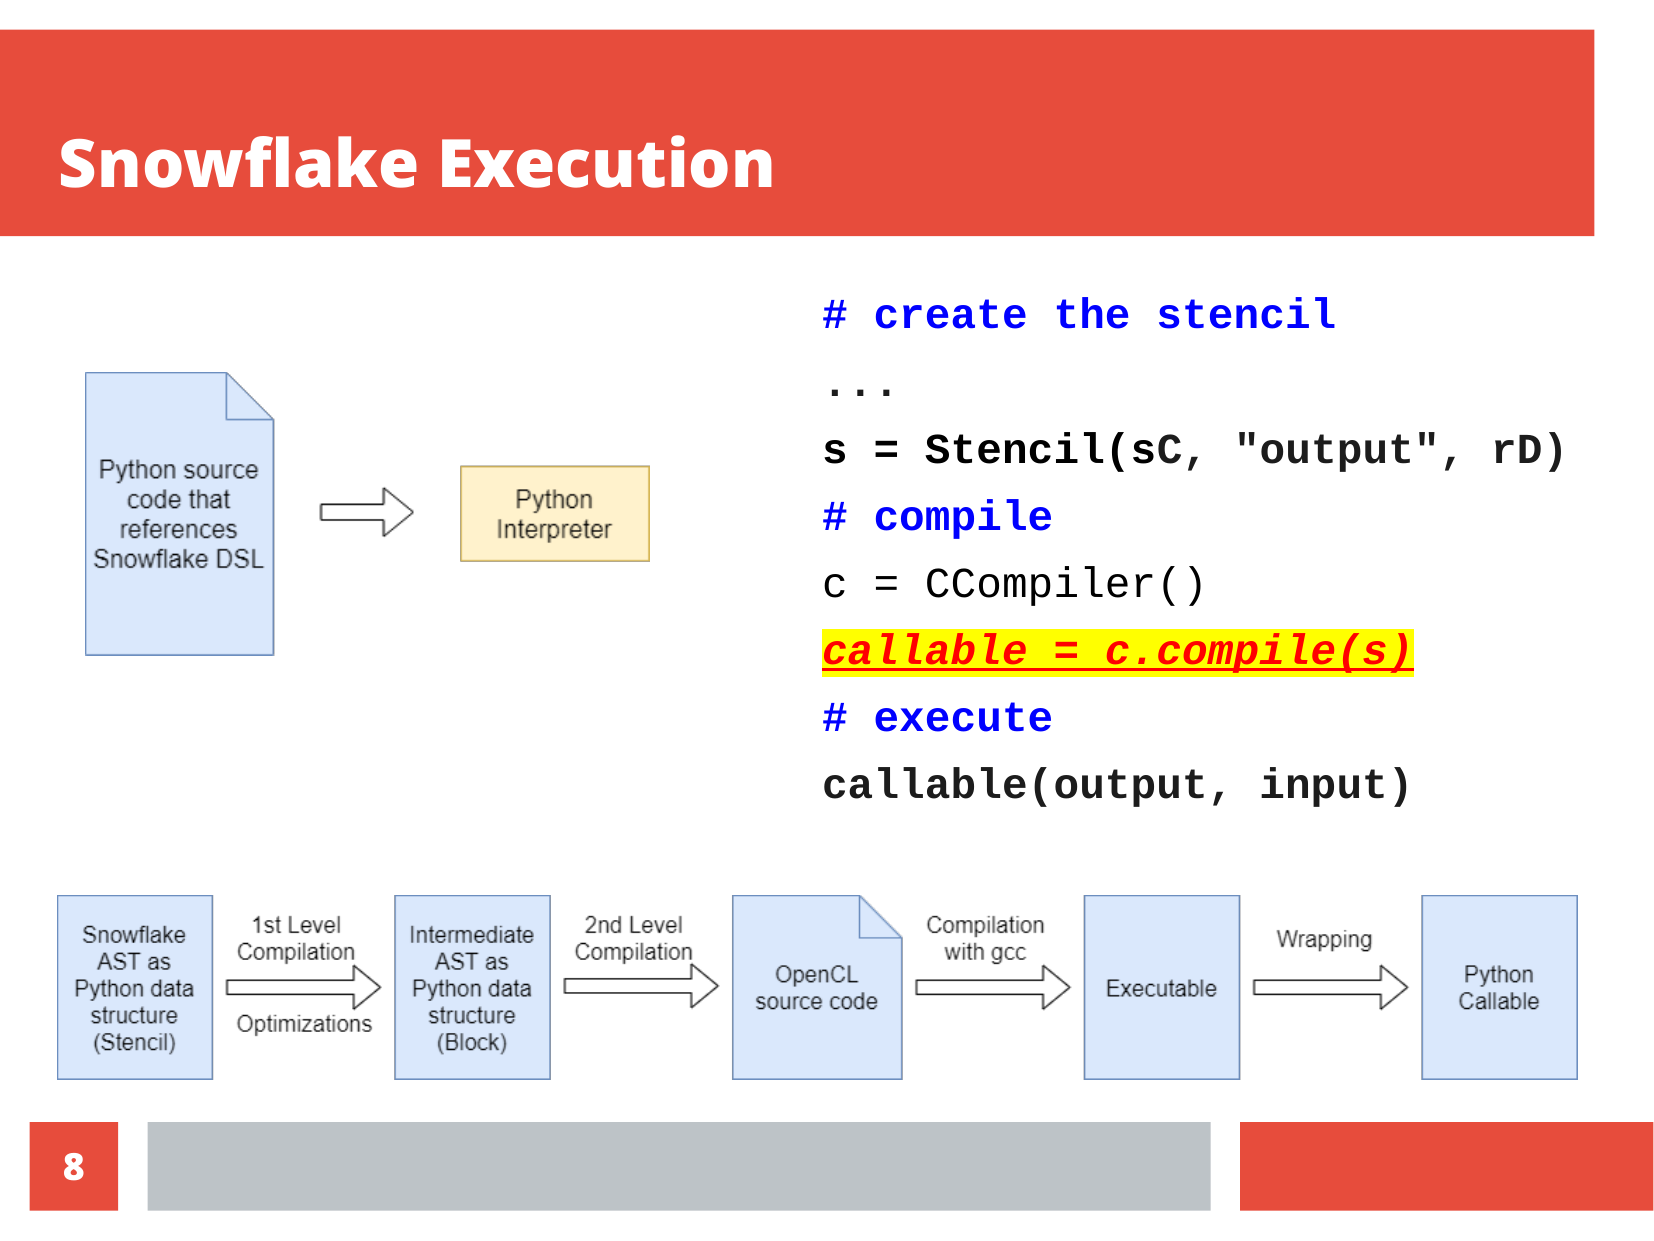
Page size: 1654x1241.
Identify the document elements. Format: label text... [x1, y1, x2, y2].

picture [85, 372, 650, 656]
title Snowflake Execution [59, 59, 1595, 207]
picture [57, 895, 1578, 1080]
list # create the stencil ... s = Stencil(sC, "output", rD) # compile c = CCompiler() callable = c.compile(s) # execute callable(output, input) [822, 293, 1594, 821]
